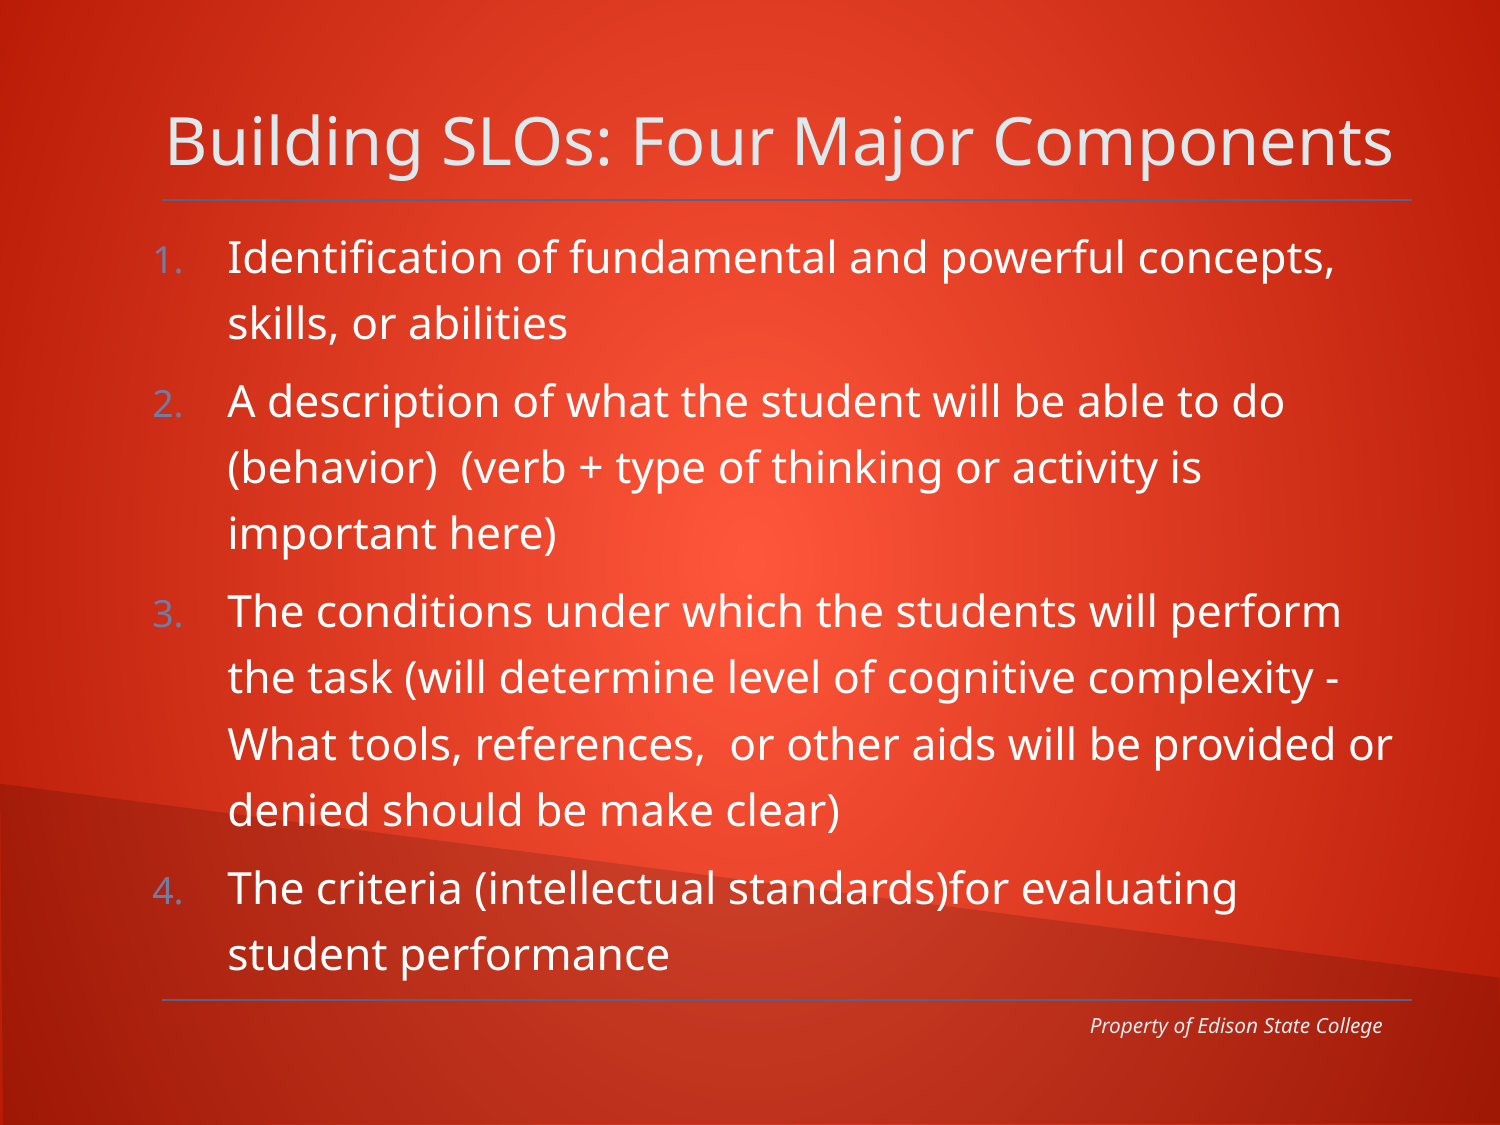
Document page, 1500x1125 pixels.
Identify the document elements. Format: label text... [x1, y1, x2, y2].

footer Property of Edison State College [1074, 987, 1463, 1063]
list Identification of fundamental and powerful concepts, skills, or abilities A description of what the student will be able to do (behavior) (verb + type of thinking or activity is important here) The conditions under which the students will perform the task (will determine level of cognitive complexity - What tools, references, or other aids will be provided or denied should be make clear) The criteria (intellectual standards)for evaluating student performance [137, 212, 1425, 1000]
title Building SLOs: Four Major Components [150, 45, 1425, 200]
